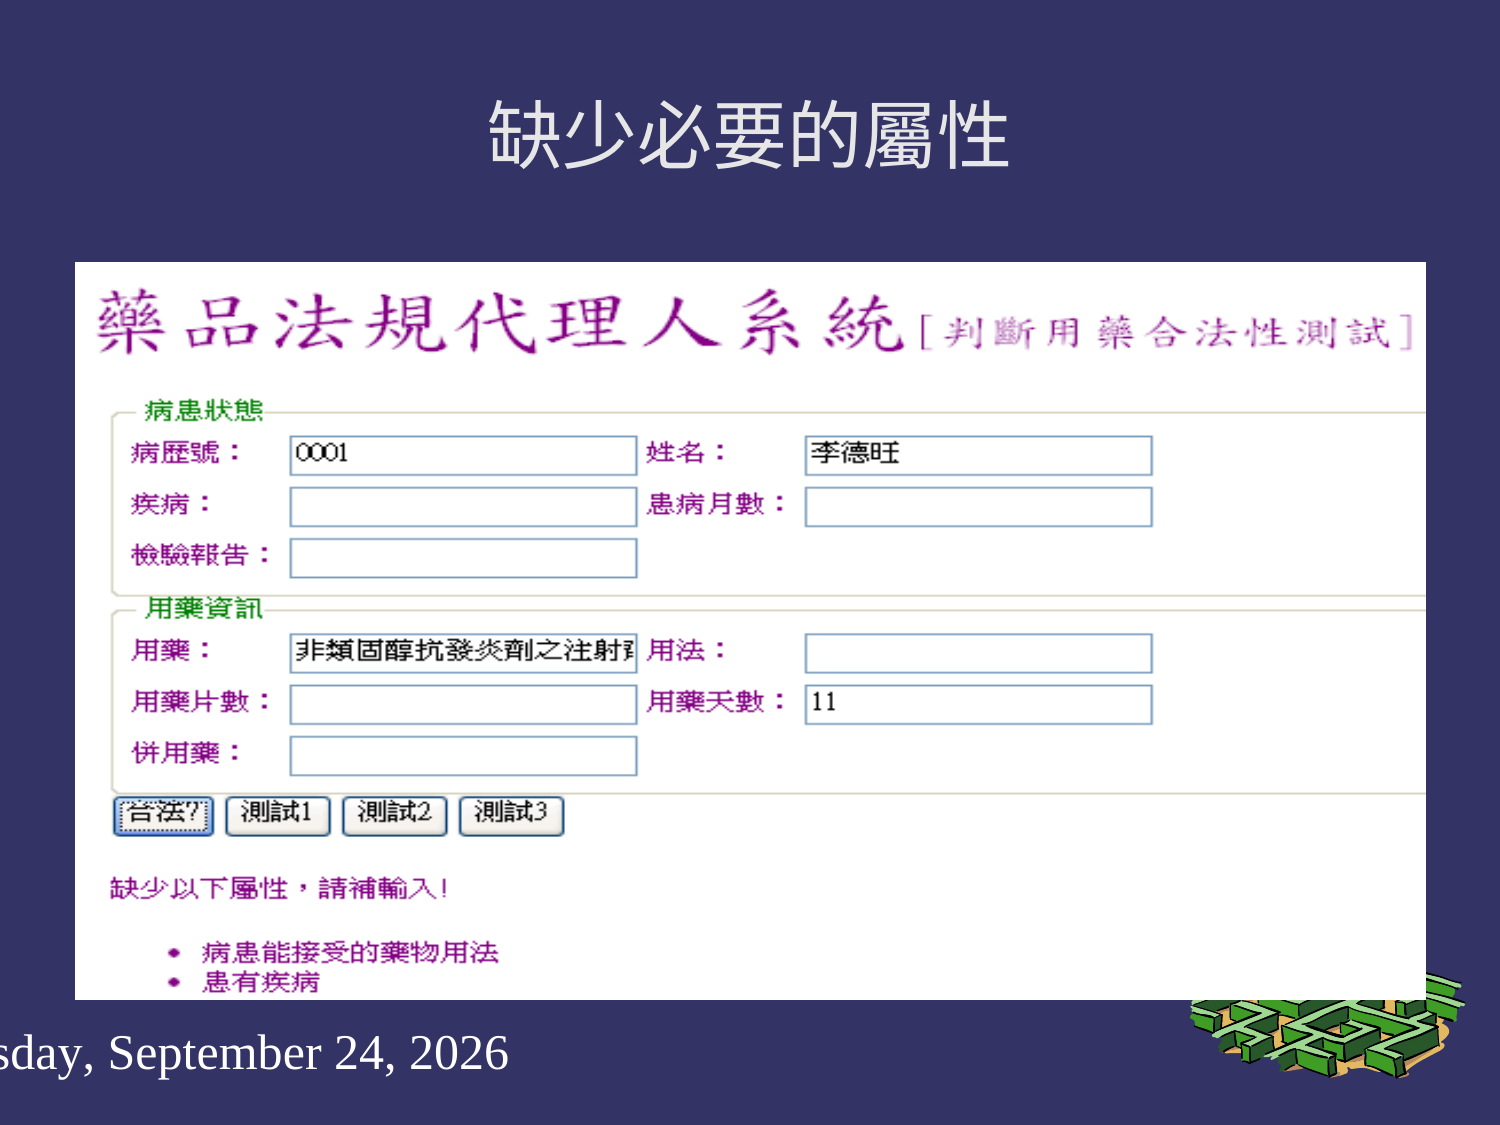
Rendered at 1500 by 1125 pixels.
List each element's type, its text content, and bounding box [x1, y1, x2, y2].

picture [75, 262, 1426, 1000]
title 缺少必要的屬性 [75, 37, 1426, 225]
